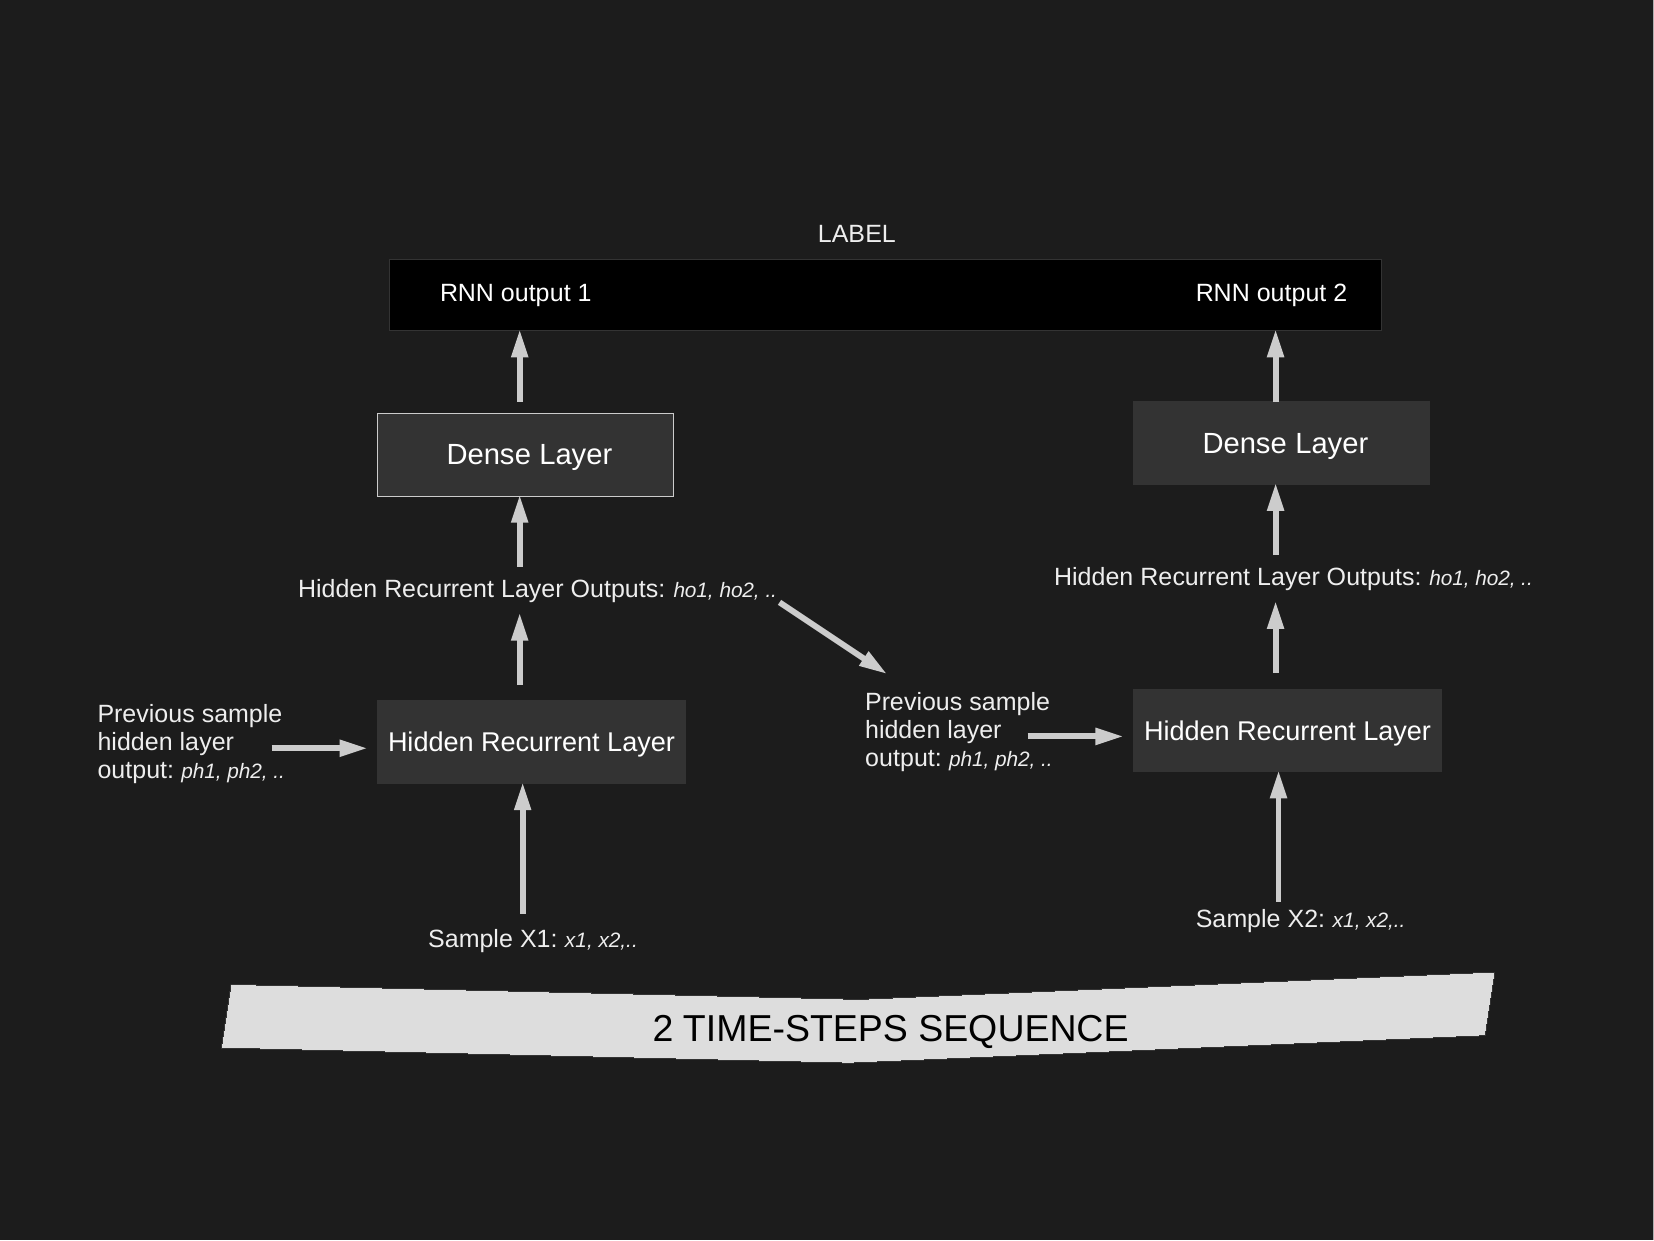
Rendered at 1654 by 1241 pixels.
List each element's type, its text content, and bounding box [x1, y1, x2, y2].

text_box RNN output 1 [425, 271, 662, 319]
text_box 2 TIME-STEPS SEQUENCE [637, 999, 1241, 1099]
text_box [389, 259, 1382, 331]
text_box Previous sample hidden layer output: ph1, ph2, .. [82, 692, 319, 792]
text_box Hidden Recurrent Layer [1133, 689, 1442, 772]
text_box Hidden Recurrent Layer Outputs: ho1, ho2, .. [1039, 555, 1583, 654]
text_box [221, 984, 637, 1059]
text_box Hidden Recurrent Layer Outputs: ho1, ho2, .. [283, 566, 827, 666]
text_box Previous sample hidden layer output: ph1, ph2, .. [850, 680, 1087, 780]
text_box Dense Layer [377, 413, 674, 497]
text_box Sample X1: x1, x2,.. [413, 916, 686, 1016]
text_box [686, 995, 844, 999]
text_box RNN output 2 [1181, 271, 1418, 319]
text_box [868, 972, 1495, 1047]
text_box LABEL [803, 212, 1040, 312]
text_box Hidden Recurrent Layer [377, 700, 686, 784]
text_box Sample X2: x1, x2,.. [1181, 897, 1453, 997]
text_box Dense Layer [1133, 401, 1430, 485]
